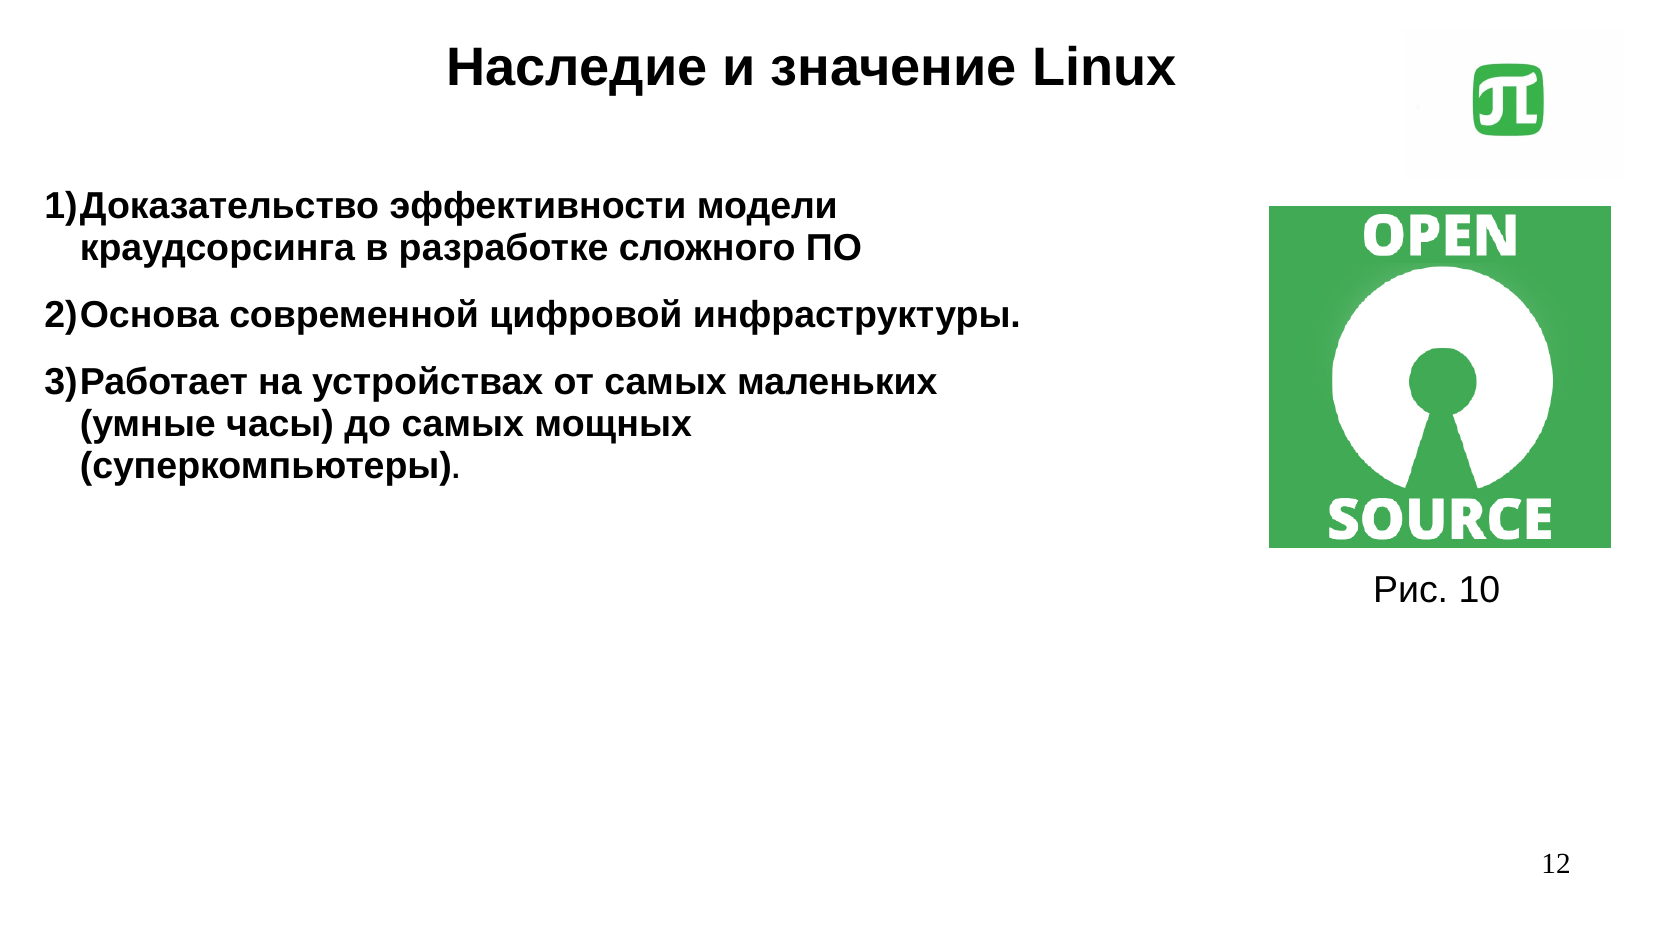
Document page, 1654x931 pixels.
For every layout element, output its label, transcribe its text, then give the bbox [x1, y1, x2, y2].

text_box Доказательство эффективности модели краудсорсинга в разработке сложного ПО Основа современной цифровой инфраструктуры. Работает на устройствах от самых маленьких (умные часы) до самых мощных (суперкомпьютеры). [29, 177, 1093, 577]
picture [1269, 206, 1611, 548]
text_box Рис. 10 [1358, 561, 1565, 621]
text_box Наследие и значение Linux [413, 29, 1211, 166]
picture [1403, 29, 1625, 178]
